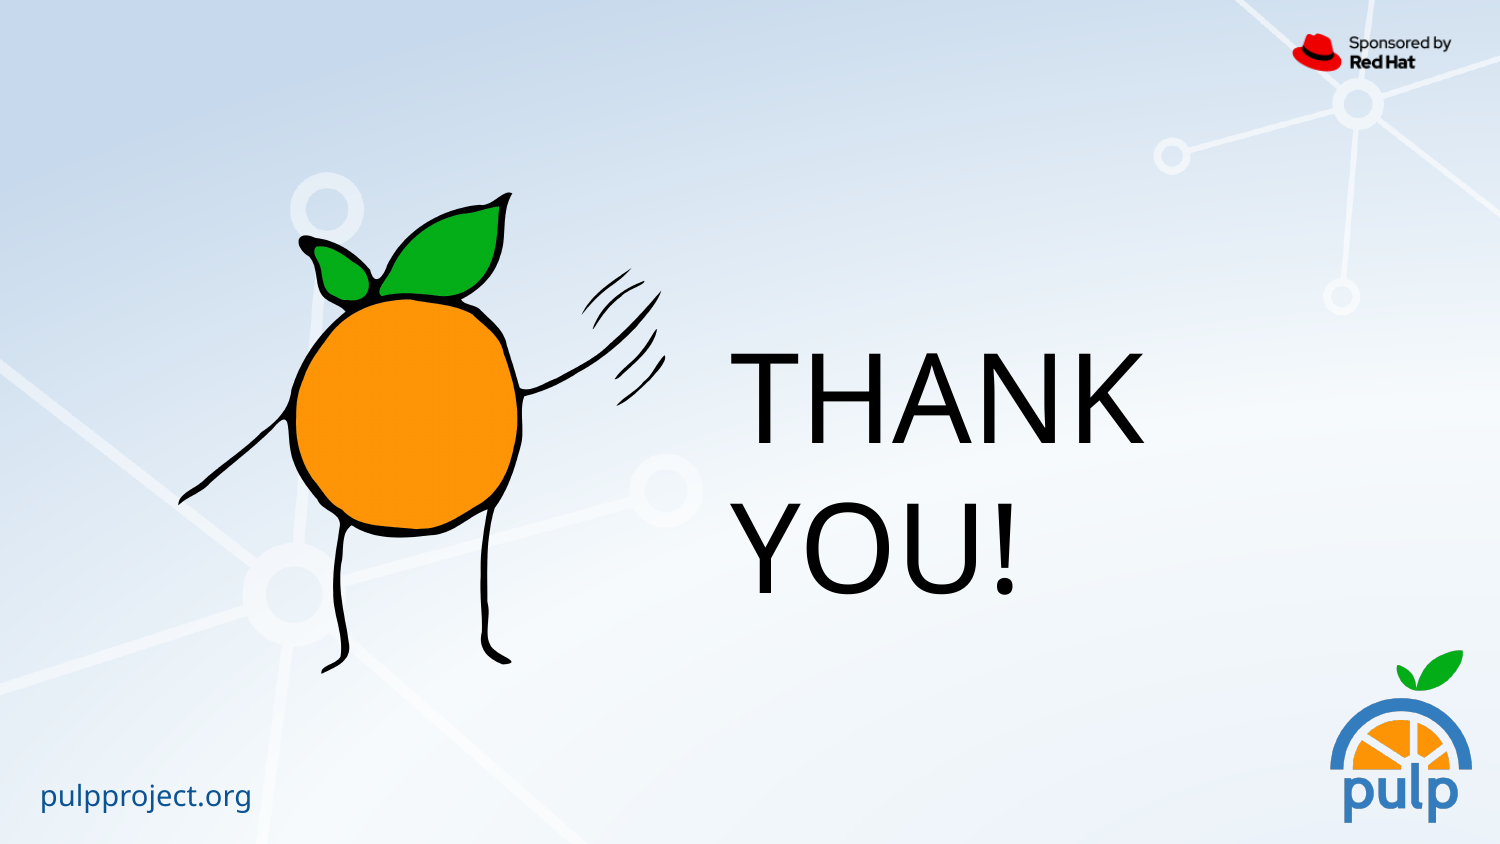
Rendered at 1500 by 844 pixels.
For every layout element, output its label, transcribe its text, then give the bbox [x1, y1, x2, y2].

text_box THANK YOU! [715, 303, 1329, 491]
picture [0, 0, 1500, 844]
